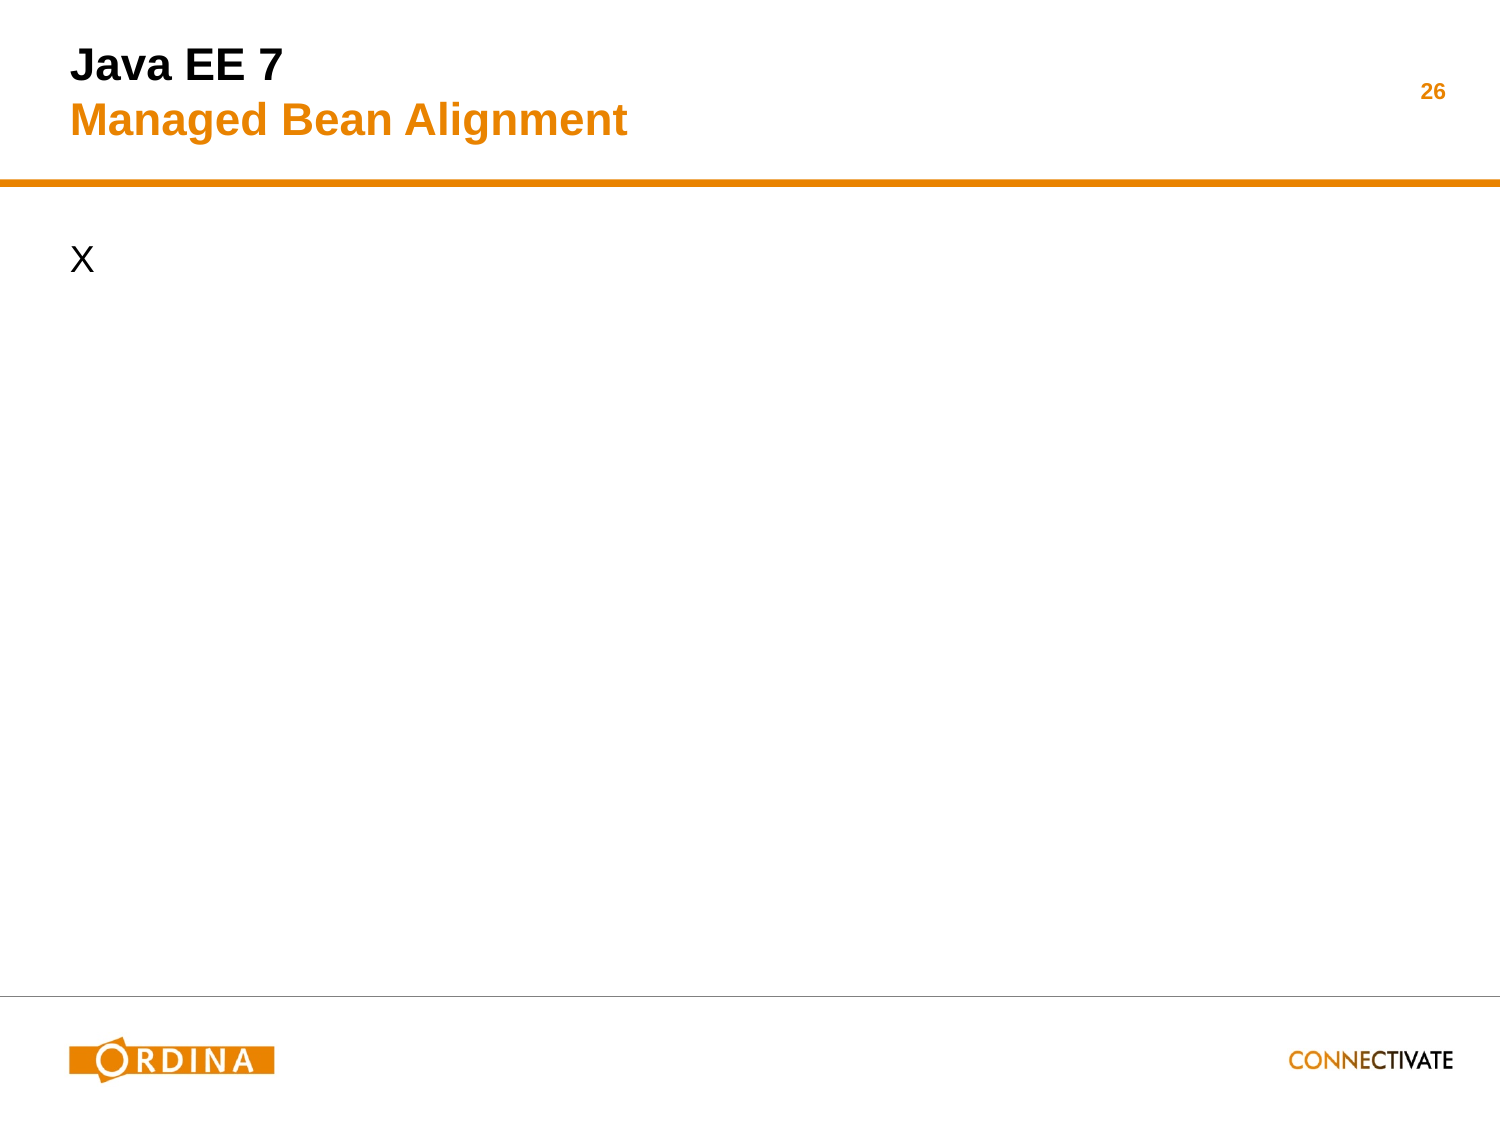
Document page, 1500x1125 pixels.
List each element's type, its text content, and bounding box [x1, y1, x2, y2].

title Java EE 7 Managed Bean Alignment [54, 0, 1397, 180]
slide_number <number> [1397, 69, 1462, 121]
list X [54, 227, 1462, 979]
picture [64, 1032, 279, 1087]
picture [1287, 1048, 1455, 1071]
